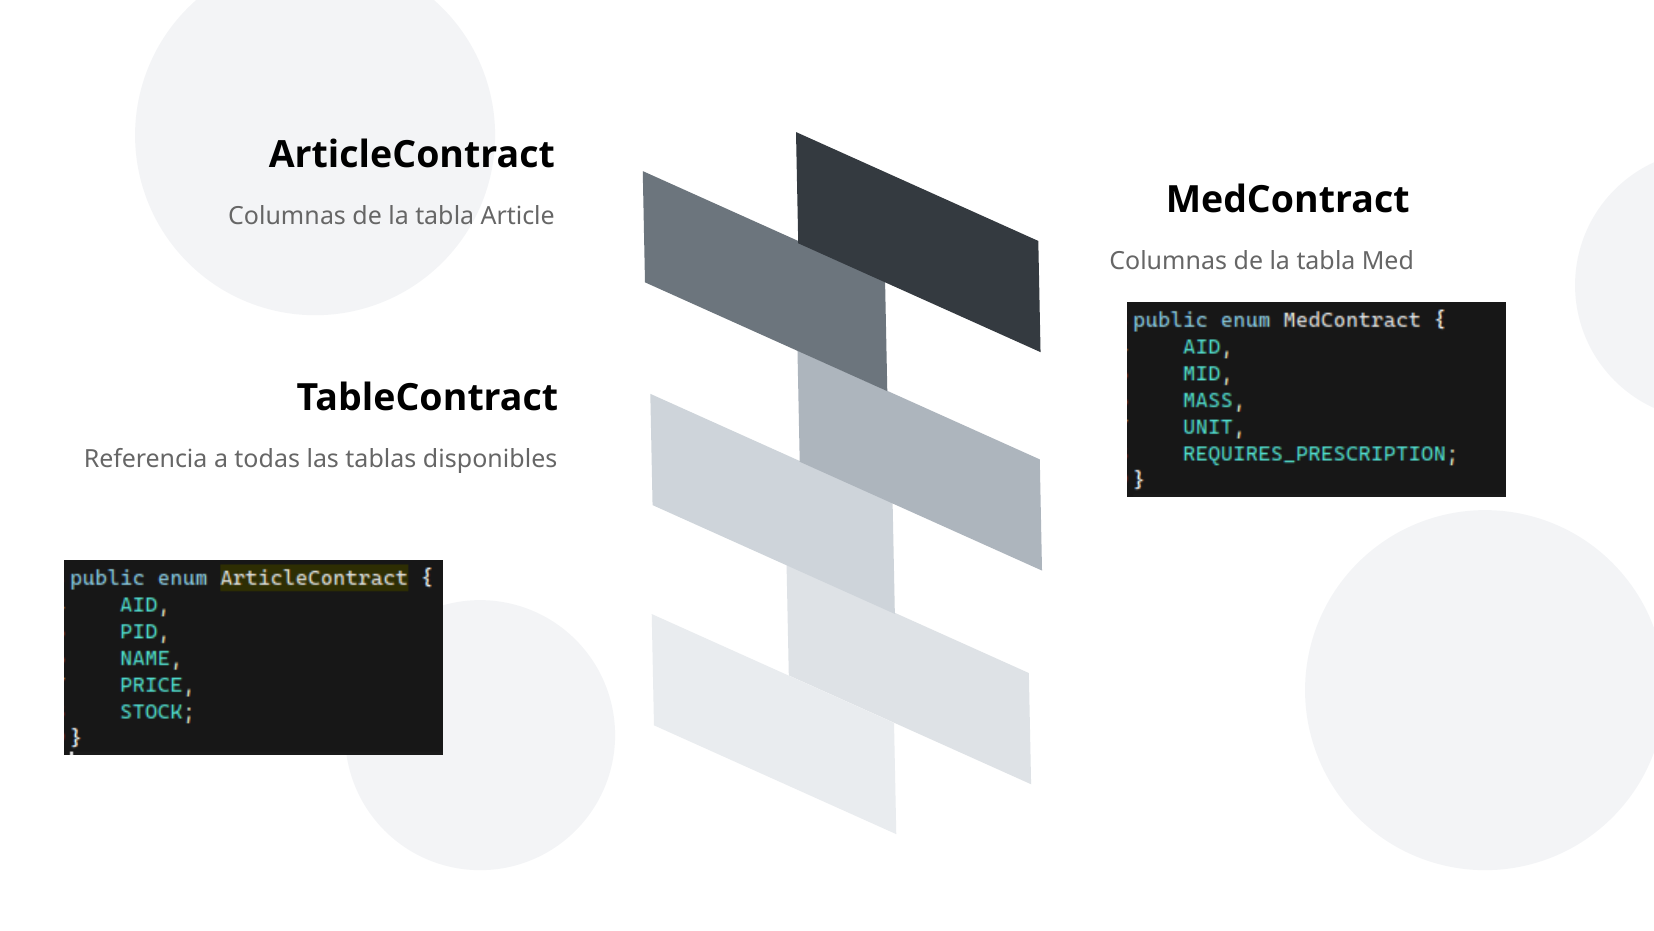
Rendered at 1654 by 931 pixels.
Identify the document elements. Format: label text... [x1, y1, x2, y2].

text_box Columnas de la tabla Med [1094, 235, 1650, 358]
text_box TableContract [243, 362, 574, 429]
text_box MedContract [1094, 165, 1425, 231]
picture [64, 560, 443, 755]
picture [1127, 302, 1506, 497]
text_box Referencia a todas las tablas disponibles [18, 432, 574, 608]
text_box Columnas de la tabla Article [15, 190, 571, 313]
text_box ArticleContract [240, 120, 571, 186]
